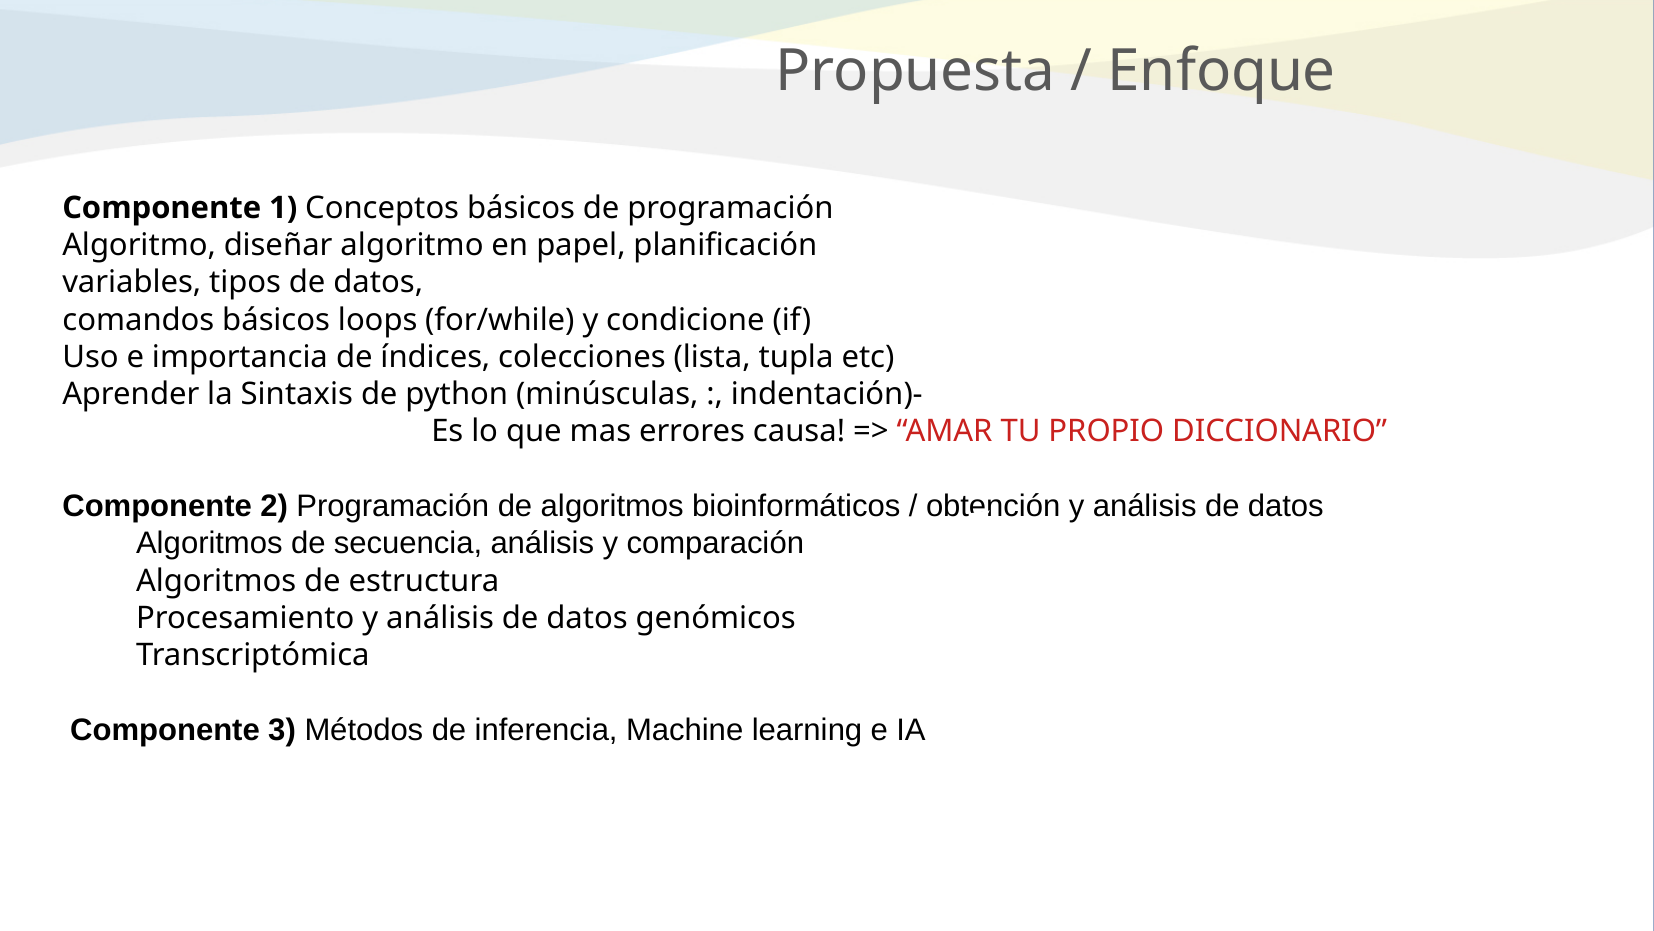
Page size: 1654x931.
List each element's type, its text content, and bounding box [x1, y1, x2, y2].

text_box Componente 1) Conceptos básicos de programación Algoritmo, diseñar algoritmo en papel, planificación variables, tipos de datos, comandos básicos loops (for/while) y condicione (if) Uso e importancia de índices, colecciones (lista, tupla etc) Aprender la Sintaxis de python (minúsculas, :, indentación)- Es lo que mas errores causa! => “AMAR TU PROPIO DICCIONARIO” Componente 2) Programación de algoritmos bioinformáticos / obtención y análisis de datos Algoritmos de secuencia, análisis y comparación Algoritmos de estructura Procesamiento y análisis de datos genómicos Transcriptómica Componente 3) Métodos de inferencia, Machine learning e IA [47, 179, 1619, 888]
picture [0, 0, 1654, 931]
text_box Propuesta / Enfoque [760, 24, 1604, 179]
